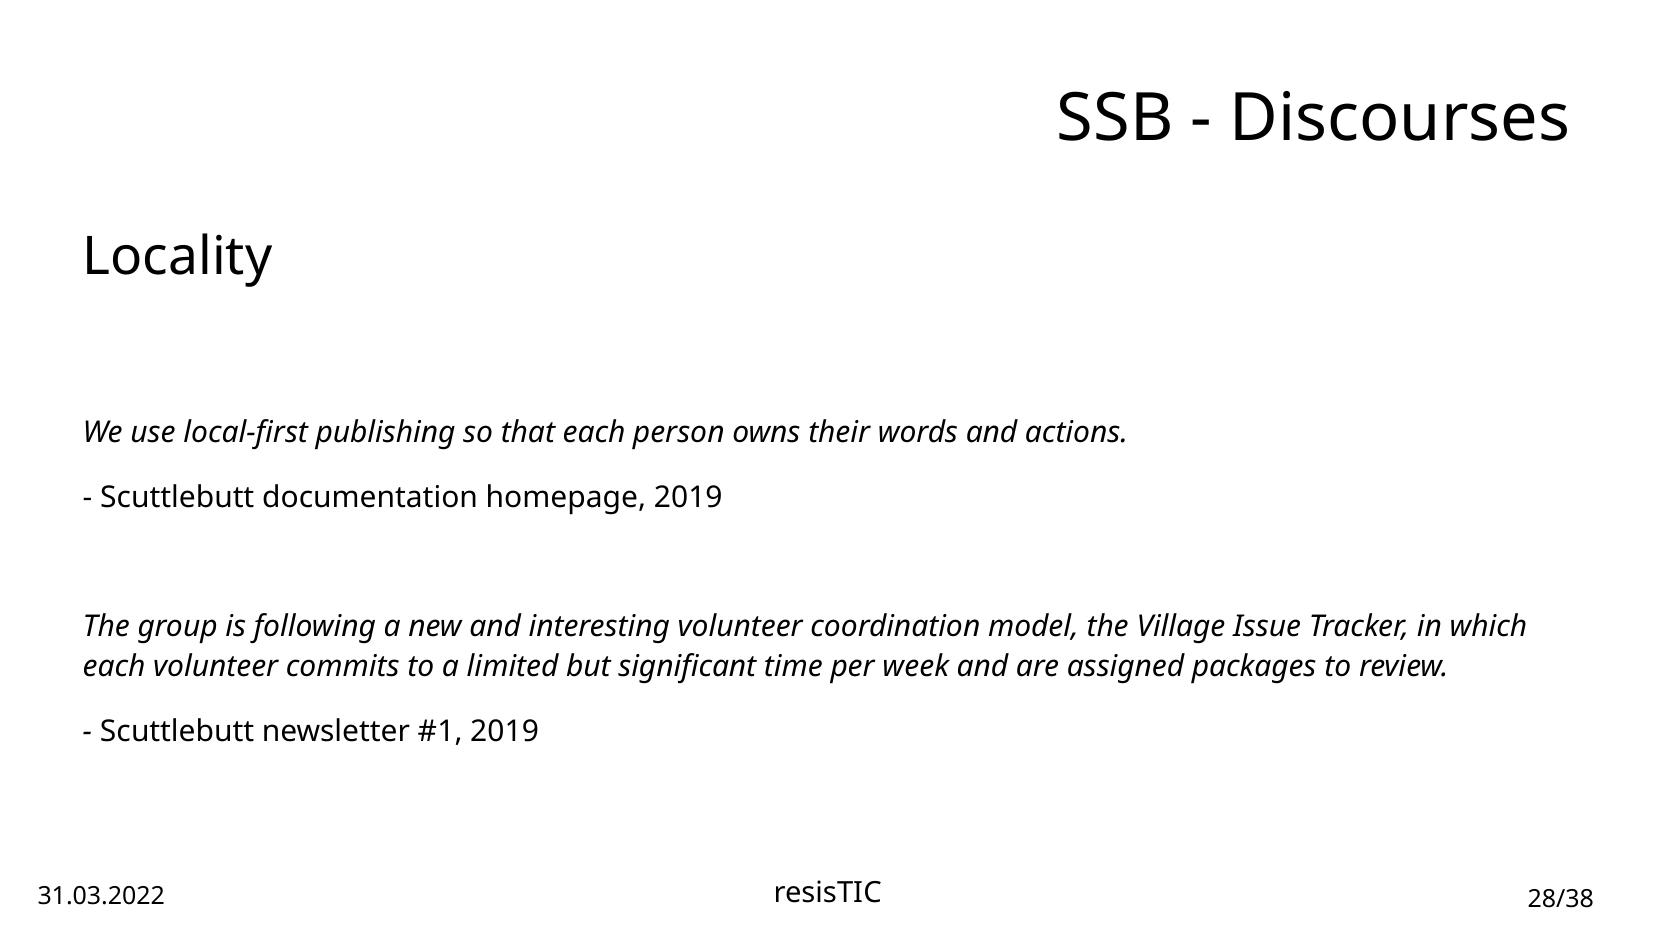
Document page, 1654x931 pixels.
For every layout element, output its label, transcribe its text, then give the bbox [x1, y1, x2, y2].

list Locality We use local-first publishing so that each person owns their words and actions. - Scuttlebutt documentation homepage, 2019 The group is following a new and interesting volunteer coordination model, the Village Issue Tracker, in which each volunteer commits to a limited but significant time per week and are assigned packages to review. - Scuttlebutt newsletter #1, 2019 [82, 217, 1571, 758]
text_box 28/38 [1383, 873, 1609, 919]
title SSB - Discourses [82, 37, 1571, 193]
